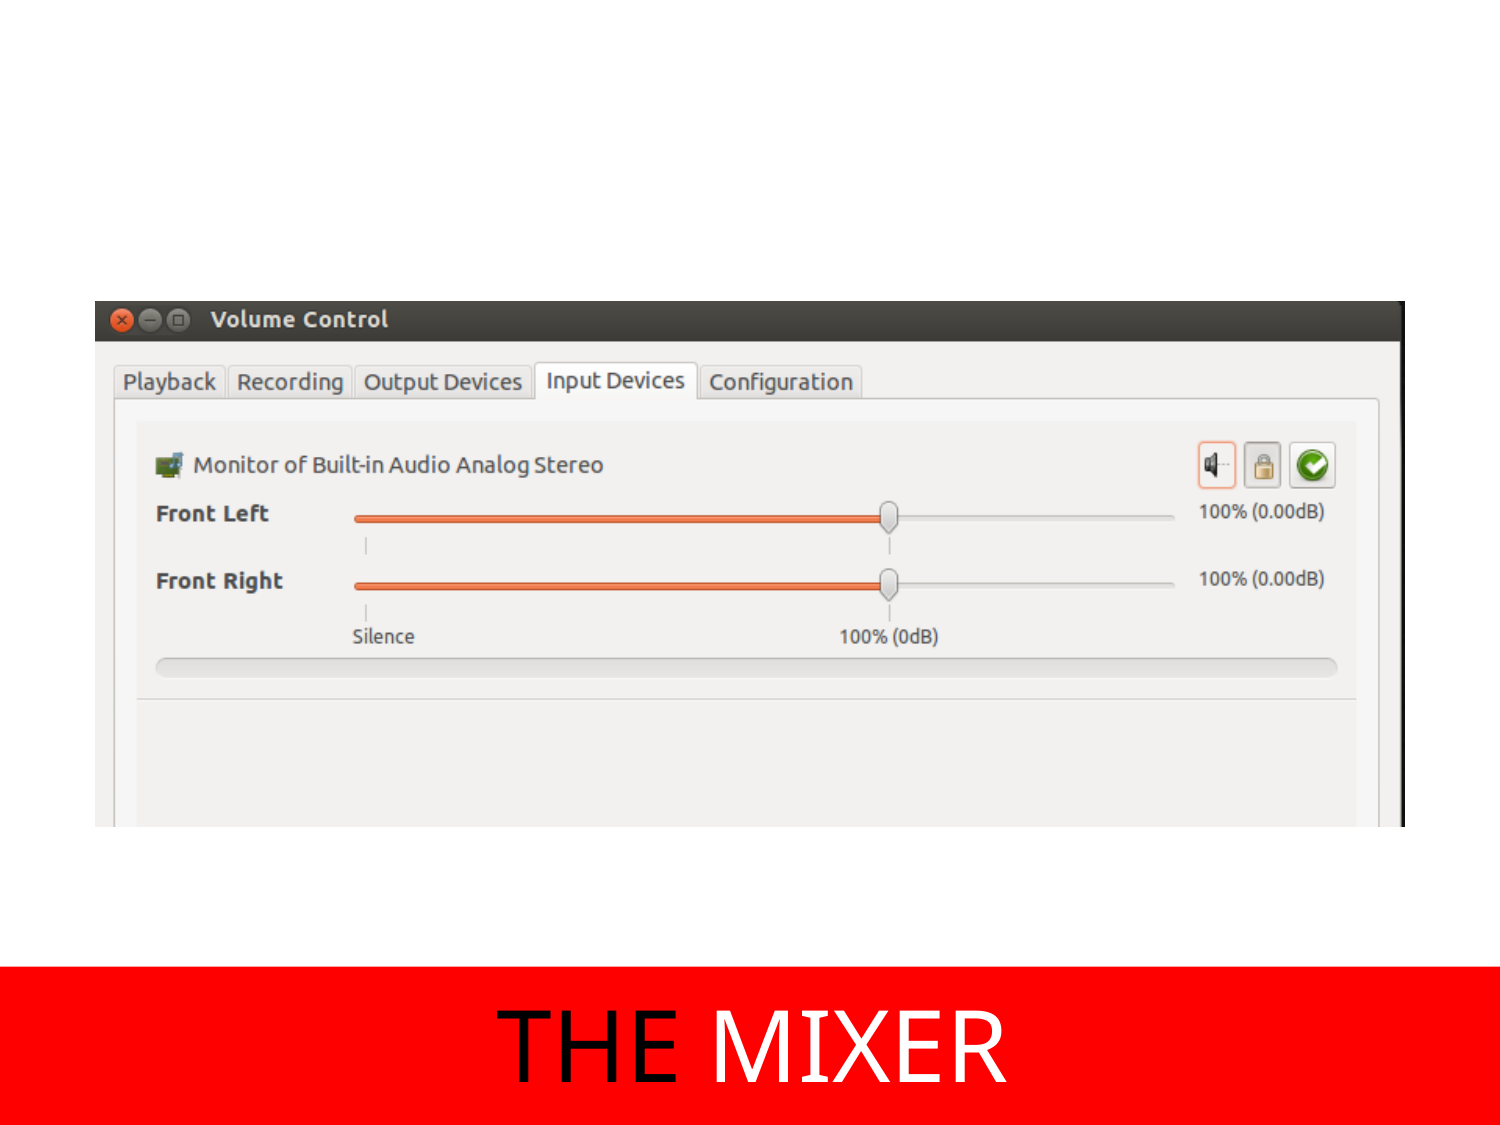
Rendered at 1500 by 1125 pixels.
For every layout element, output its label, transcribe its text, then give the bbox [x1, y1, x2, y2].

picture [95, 301, 1405, 827]
list THE MIXER [28, 974, 1478, 1111]
